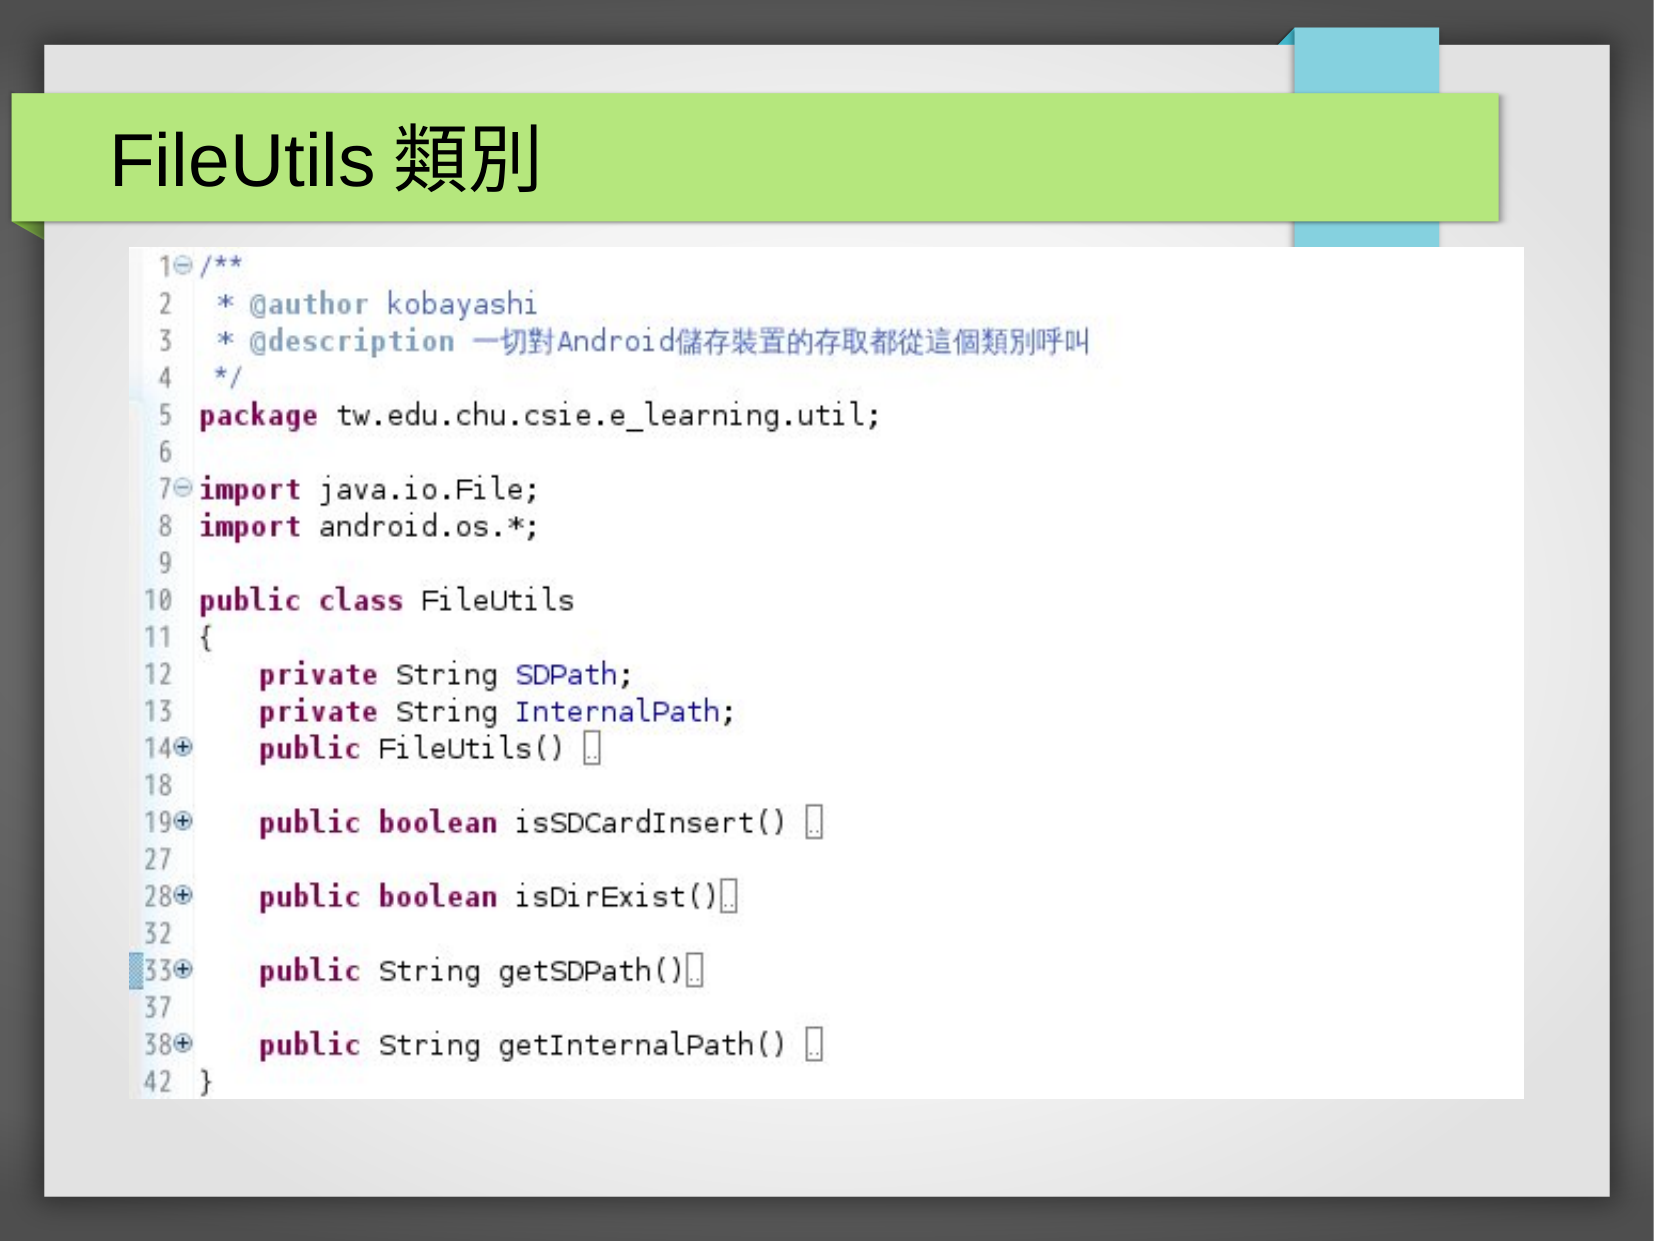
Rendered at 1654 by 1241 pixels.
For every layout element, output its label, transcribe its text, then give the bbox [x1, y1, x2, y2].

picture [0, 0, 1654, 1241]
title FileUtils類別 [82, 94, 1264, 213]
